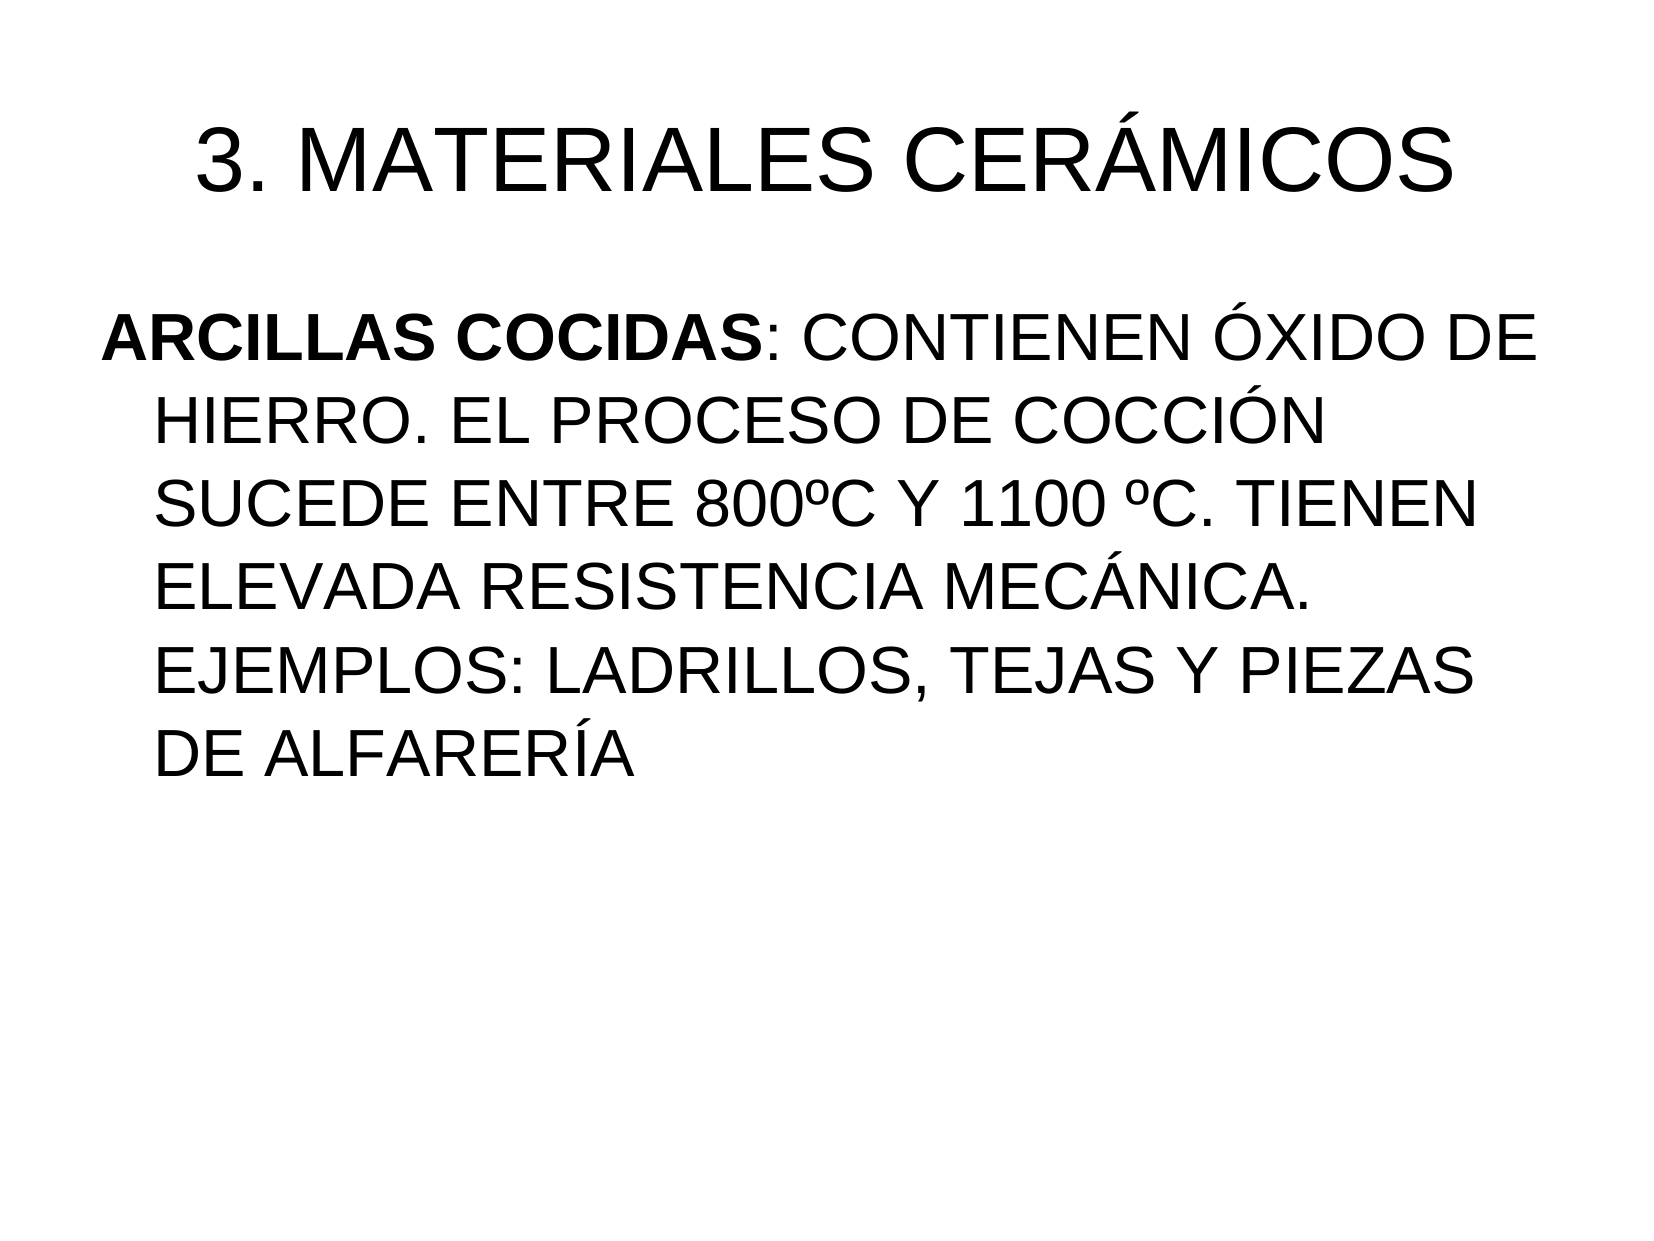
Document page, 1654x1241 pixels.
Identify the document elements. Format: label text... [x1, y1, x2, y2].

list ARCILLAS COCIDAS: CONTIENEN ÓXIDO DE HIERRO. EL PROCESO DE COCCIÓN SUCEDE ENTRE 800ºC Y 1100 ºC. TIENEN ELEVADA RESISTENCIA MECÁNICA. EJEMPLOS: LADRILLOS, TEJAS Y PIEZAS DE ALFARERÍA [82, 290, 1571, 1109]
title 3. MATERIALES CERÁMICOS [82, 56, 1571, 249]
